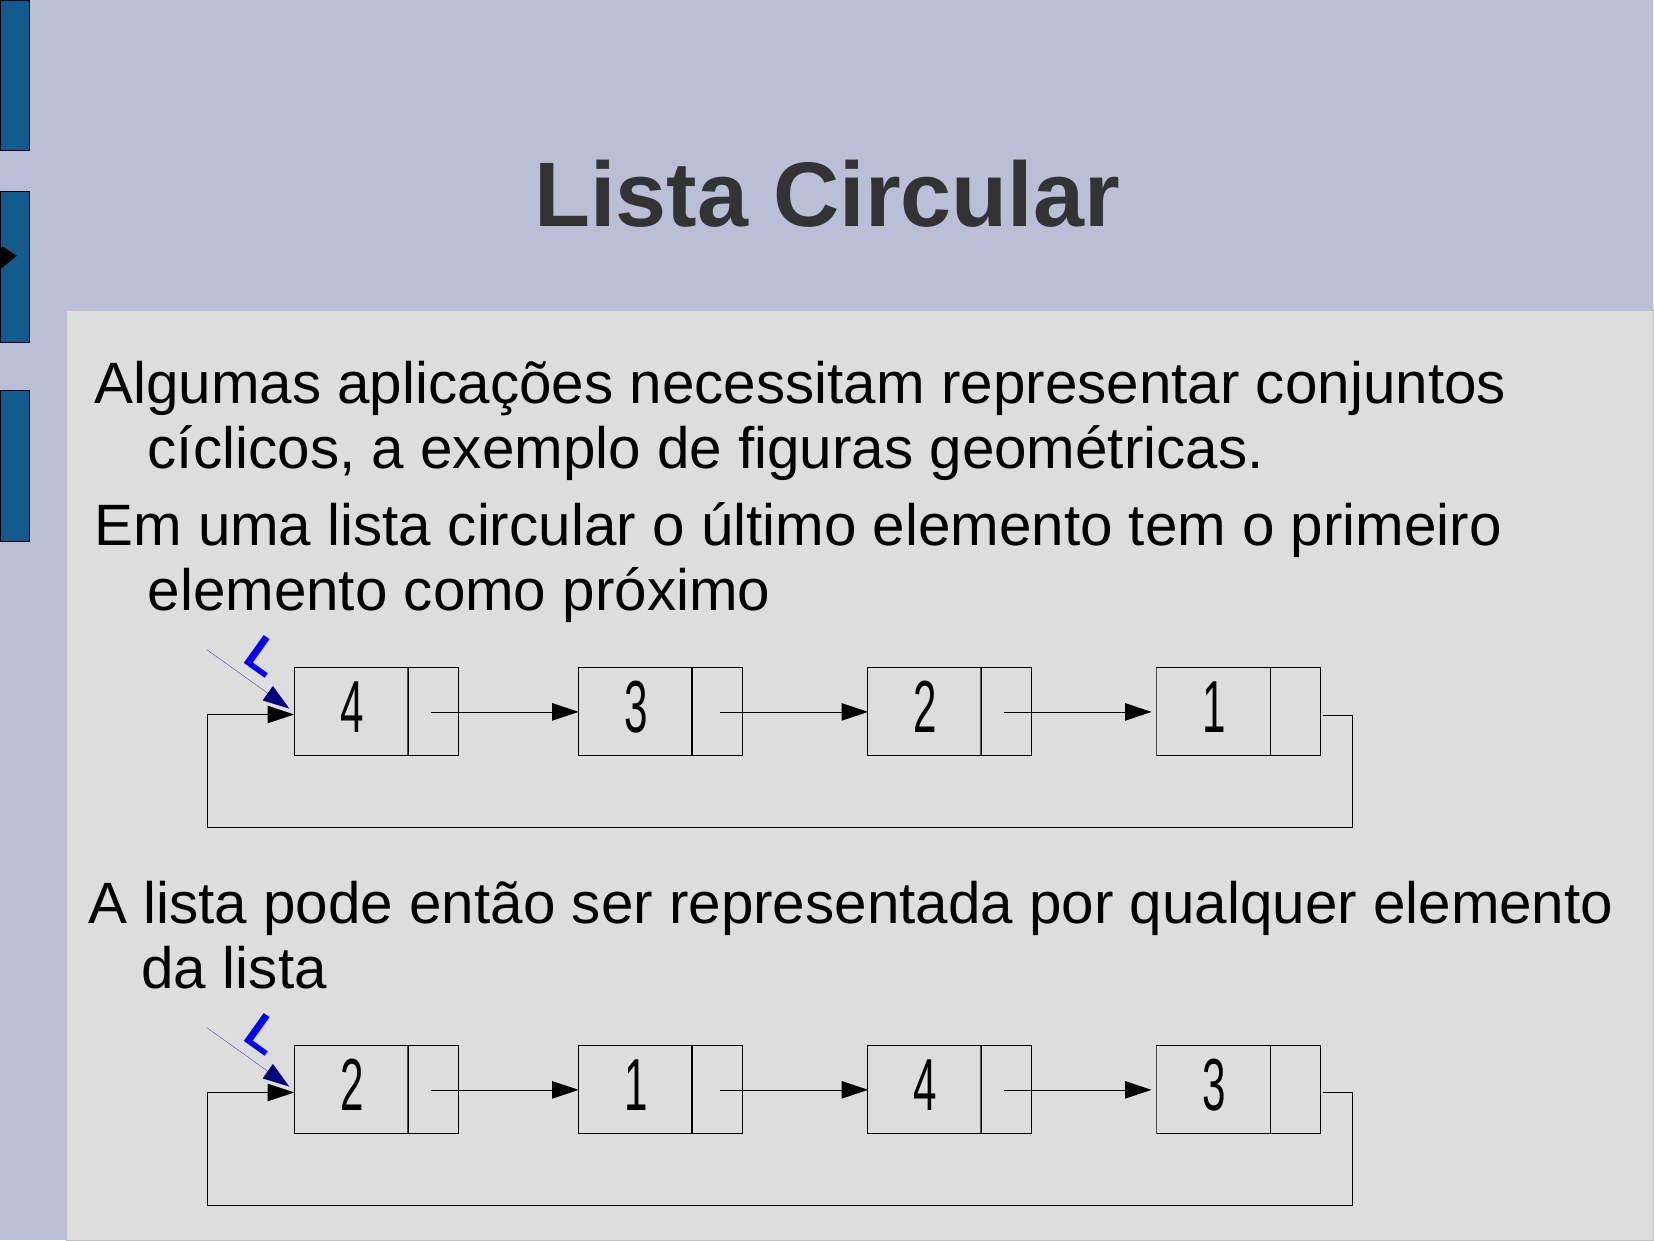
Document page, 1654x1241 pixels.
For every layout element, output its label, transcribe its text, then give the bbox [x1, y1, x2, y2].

chart [577, 667, 745, 762]
list Algumas aplicações necessitam representar conjuntos cíclicos, a exemplo de figuras geométricas. [76, 350, 1642, 492]
list Em uma lista circular o último elemento tem o primeiro elemento como próximo [76, 492, 1642, 623]
chart [577, 1045, 745, 1140]
chart [294, 1045, 461, 1140]
chart [867, 1045, 1034, 1140]
chart [867, 667, 1034, 762]
chart [294, 667, 461, 762]
chart [1156, 667, 1323, 762]
chart [1156, 1045, 1323, 1140]
list A lista pode então ser representada por qualquer elemento da lista [70, 870, 1648, 1022]
title Lista Circular [121, 91, 1534, 299]
